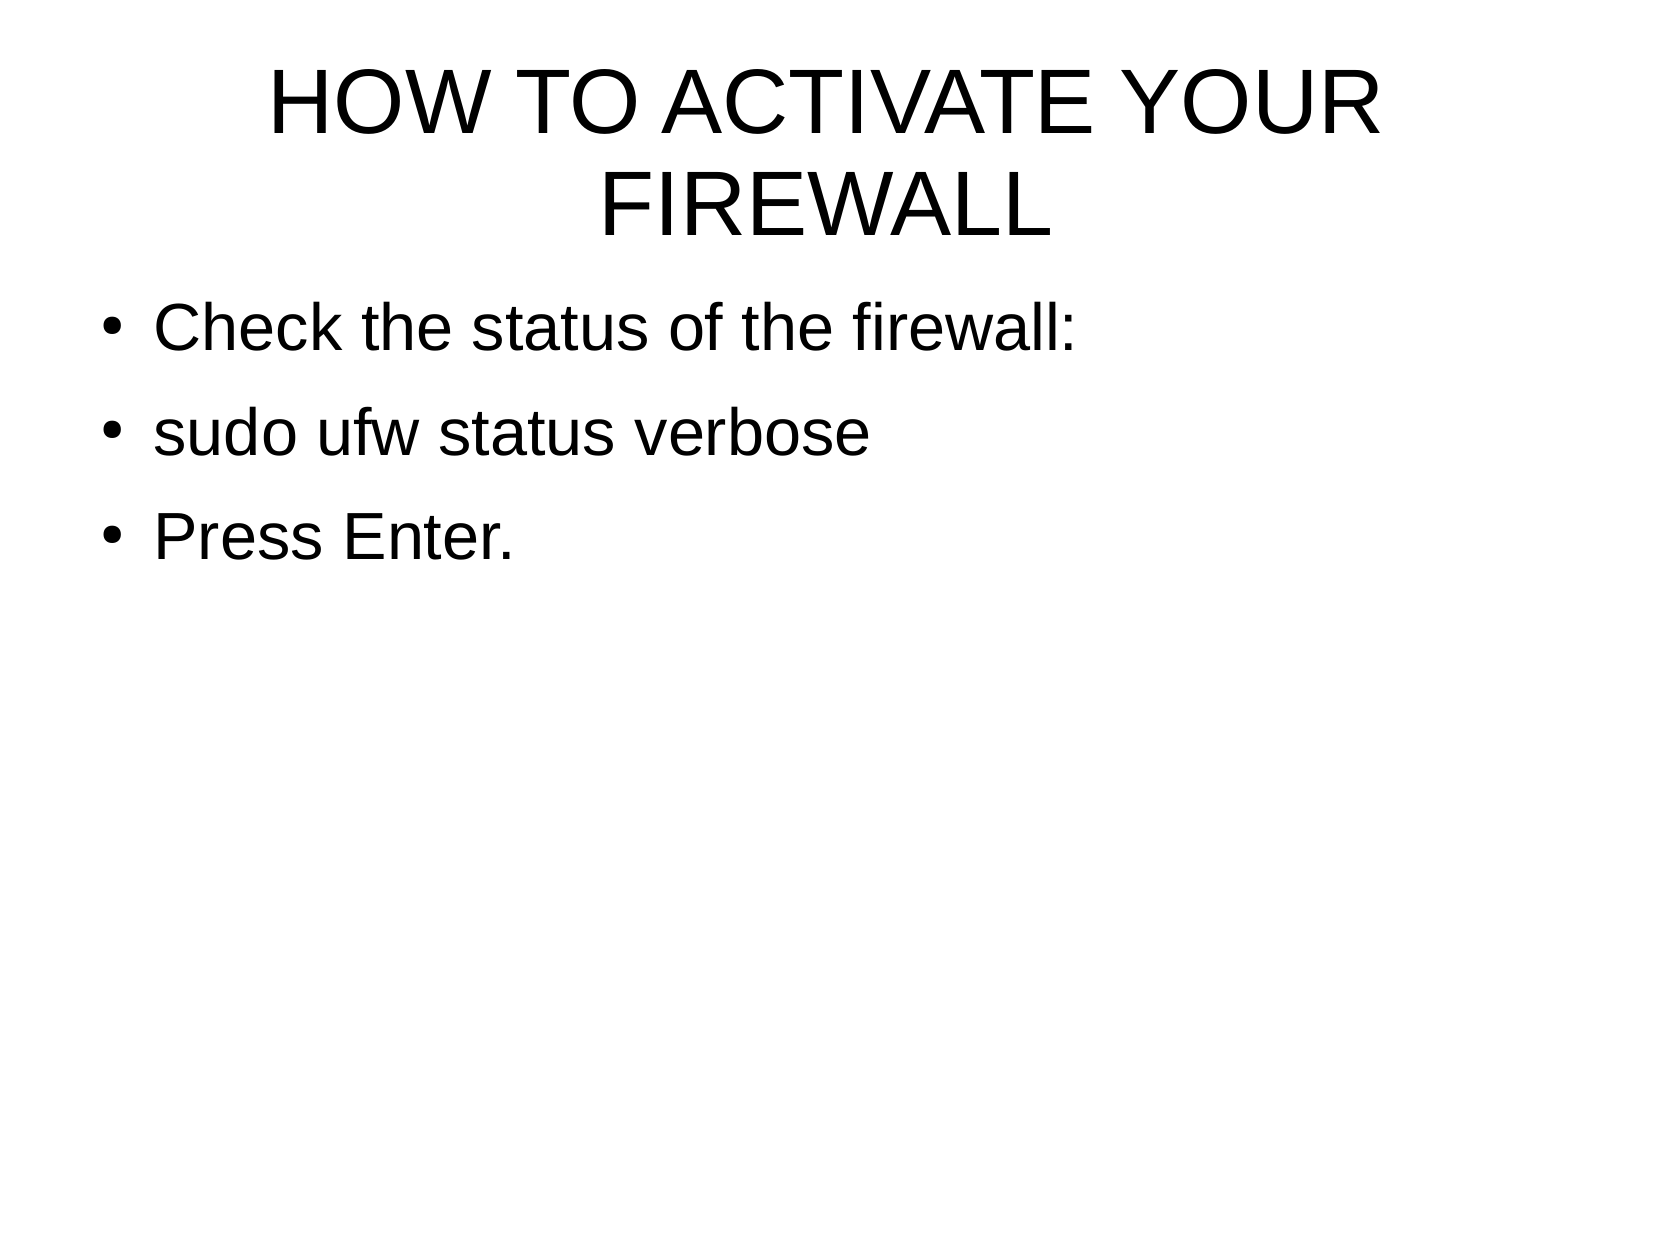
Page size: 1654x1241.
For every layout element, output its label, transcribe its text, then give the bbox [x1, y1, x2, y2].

list Check the status of the firewall: sudo ufw status verbose Press Enter. [82, 290, 1571, 1010]
title HOW TO ACTIVATE YOUR FIREWALL [82, 49, 1571, 257]
